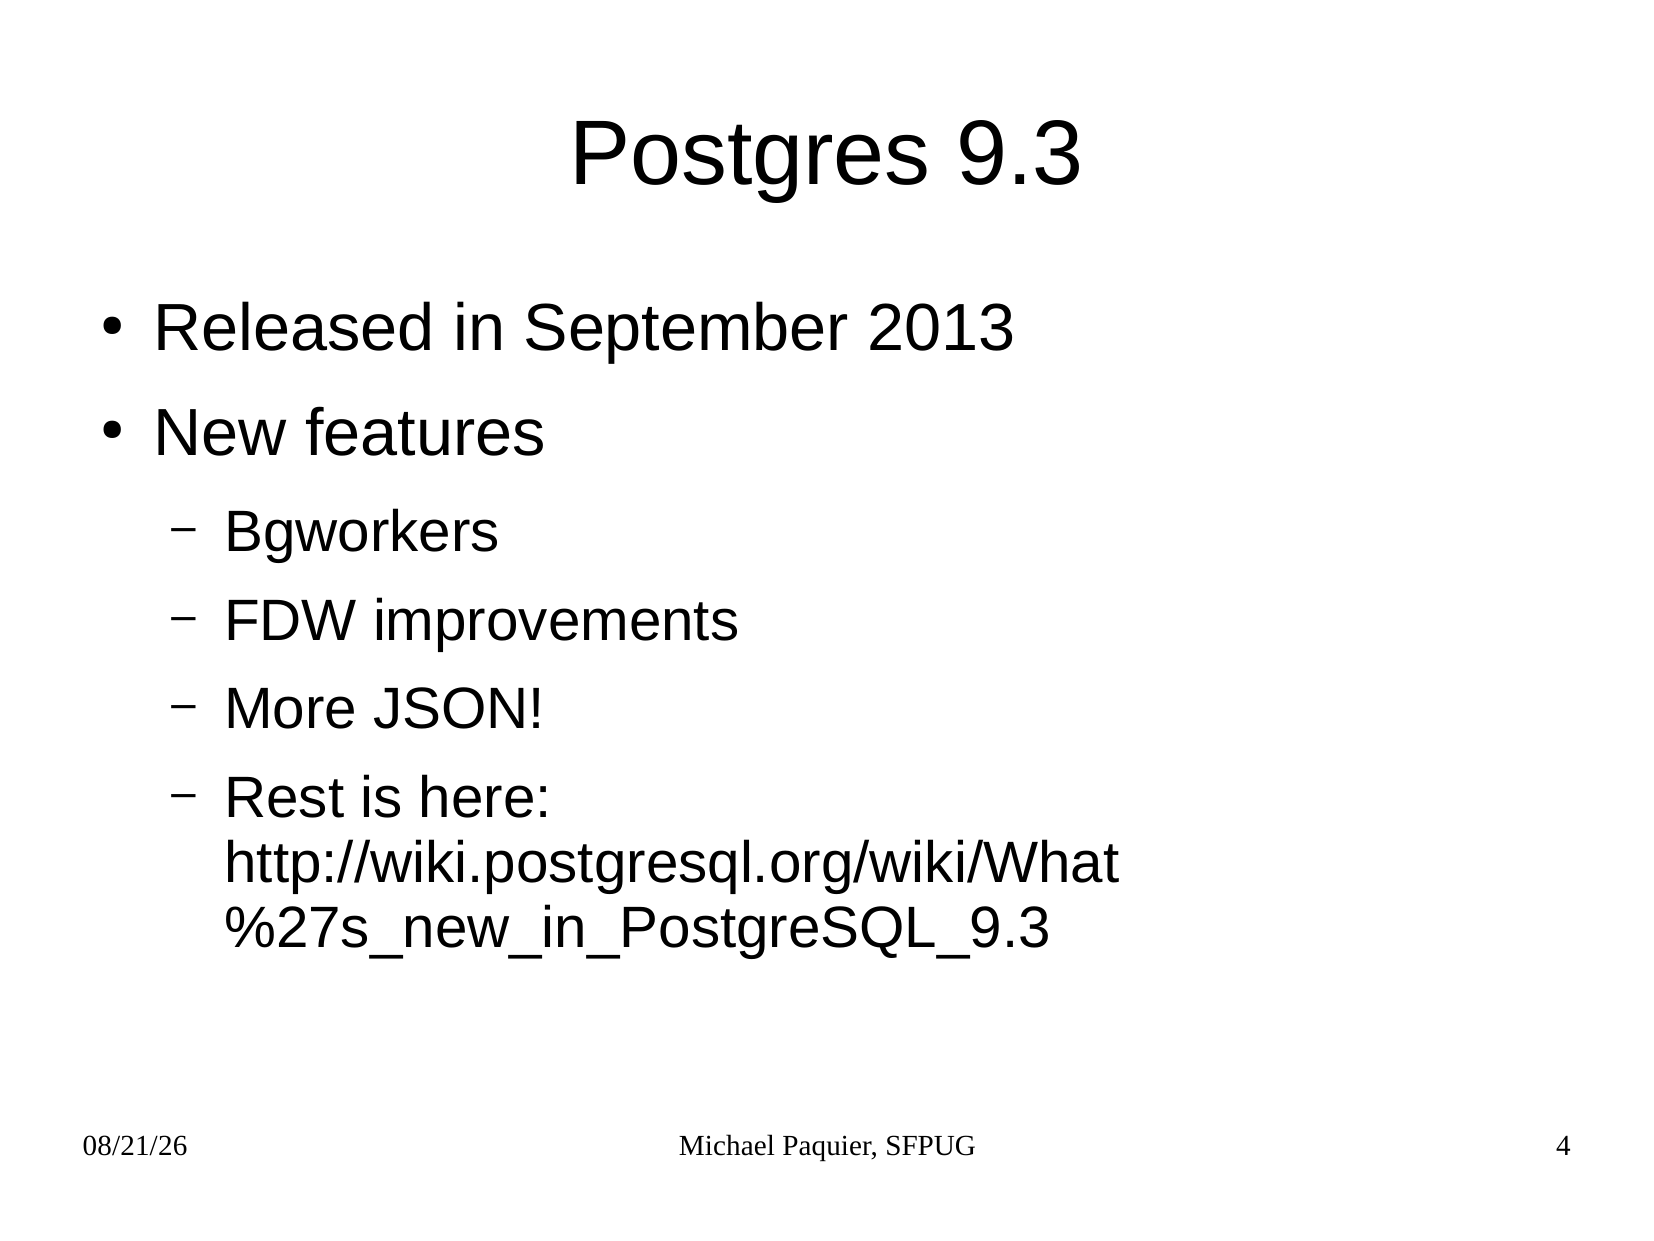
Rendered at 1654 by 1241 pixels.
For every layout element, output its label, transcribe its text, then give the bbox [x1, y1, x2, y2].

title Postgres 9.3 [82, 49, 1571, 257]
list Released in September 2013 New features Bgworkers FDW improvements More JSON! Rest is here: http://wiki.postgresql.org/wiki/What%27s_new_in_PostgreSQL_9.3 [82, 290, 1571, 1010]
